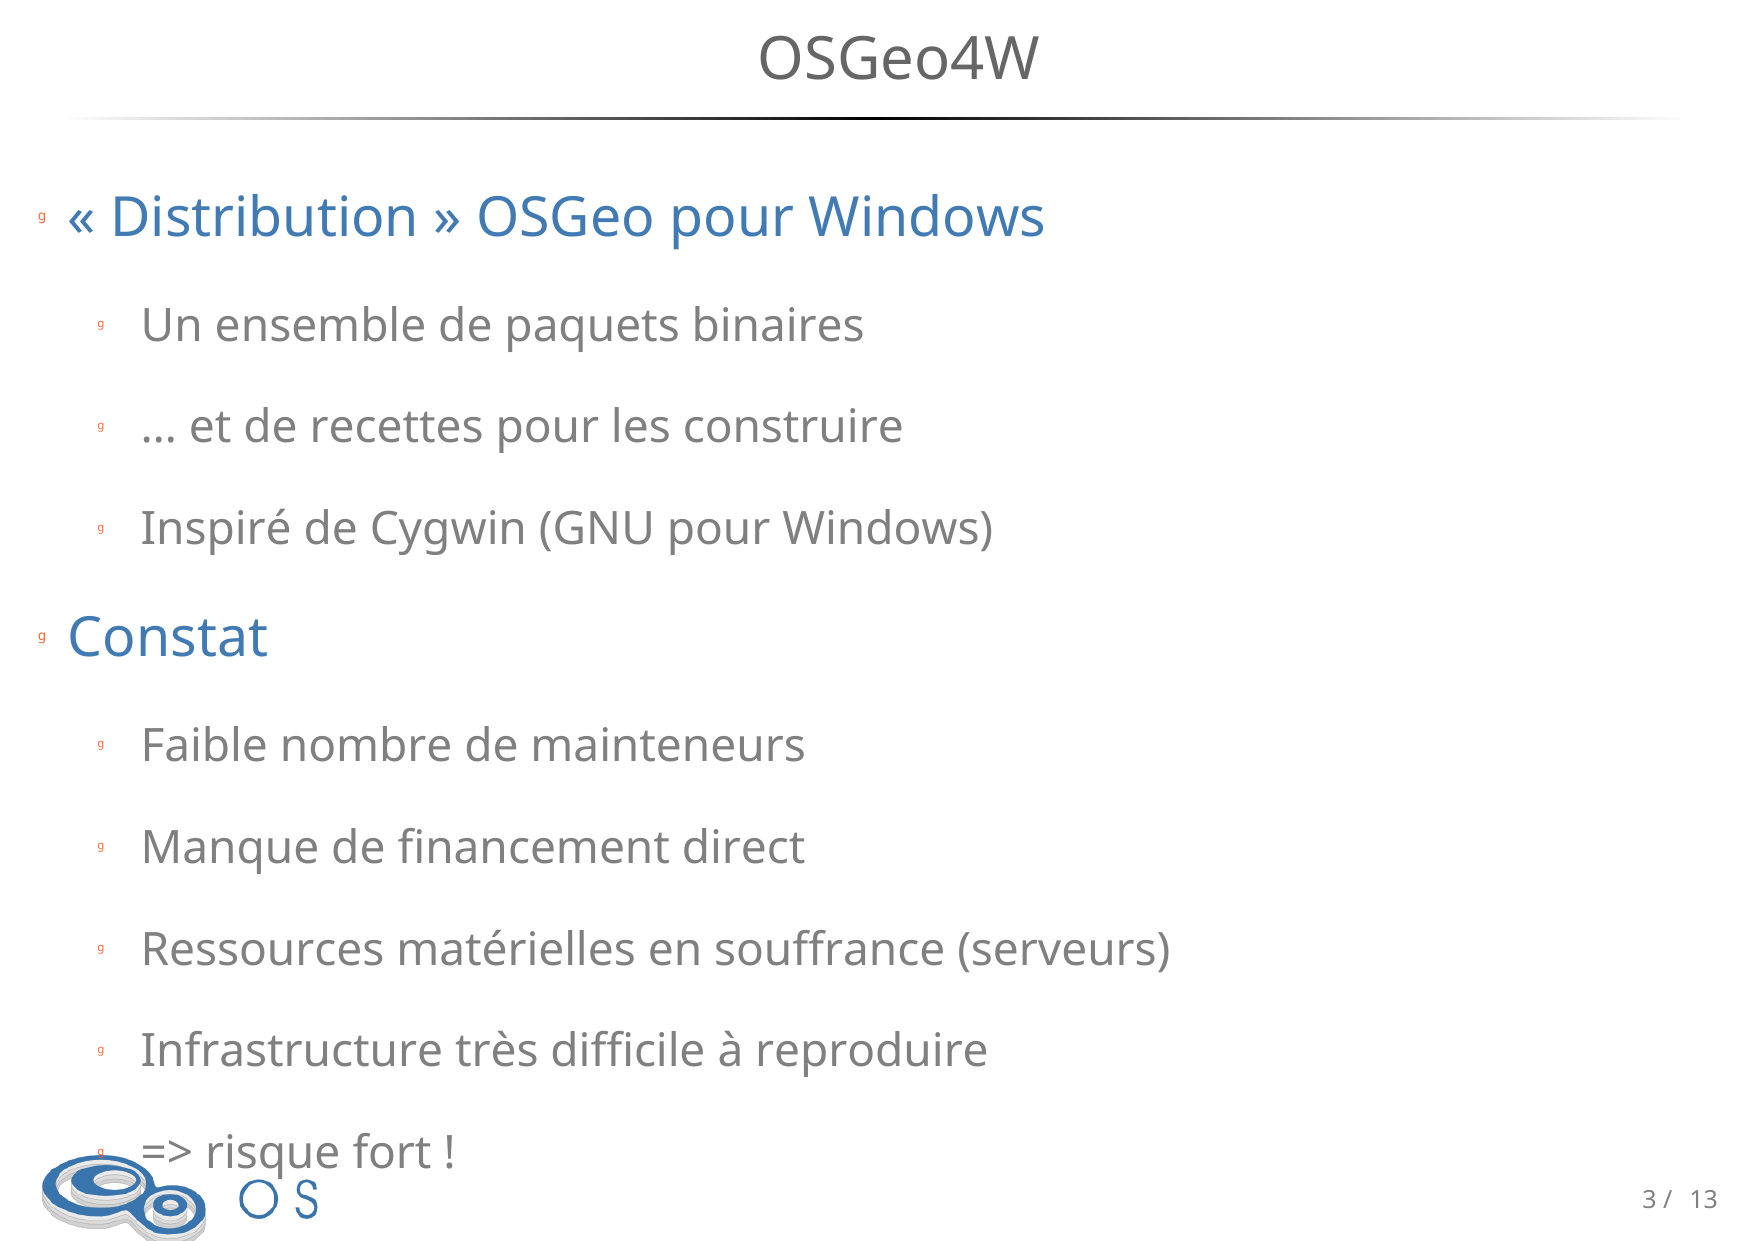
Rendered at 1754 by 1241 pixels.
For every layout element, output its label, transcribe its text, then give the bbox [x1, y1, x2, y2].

picture [375, 1155, 389, 1165]
title OSGeo4W [31, 14, 1754, 98]
list « Distribution » OSGeo pour Windows Un ensemble de paquets binaires … et de recettes pour les construire Inspiré de Cygwin (GNU pour Windows) Constat Faible nombre de mainteneurs Manque de financement direct Ressources matérielles en souffrance (serveurs) Infrastructure très difficile à reproduire => risque fort ! [37, 177, 1710, 1091]
picture [293, 1155, 305, 1165]
picture [264, 1155, 277, 1165]
picture [42, 1155, 583, 1241]
